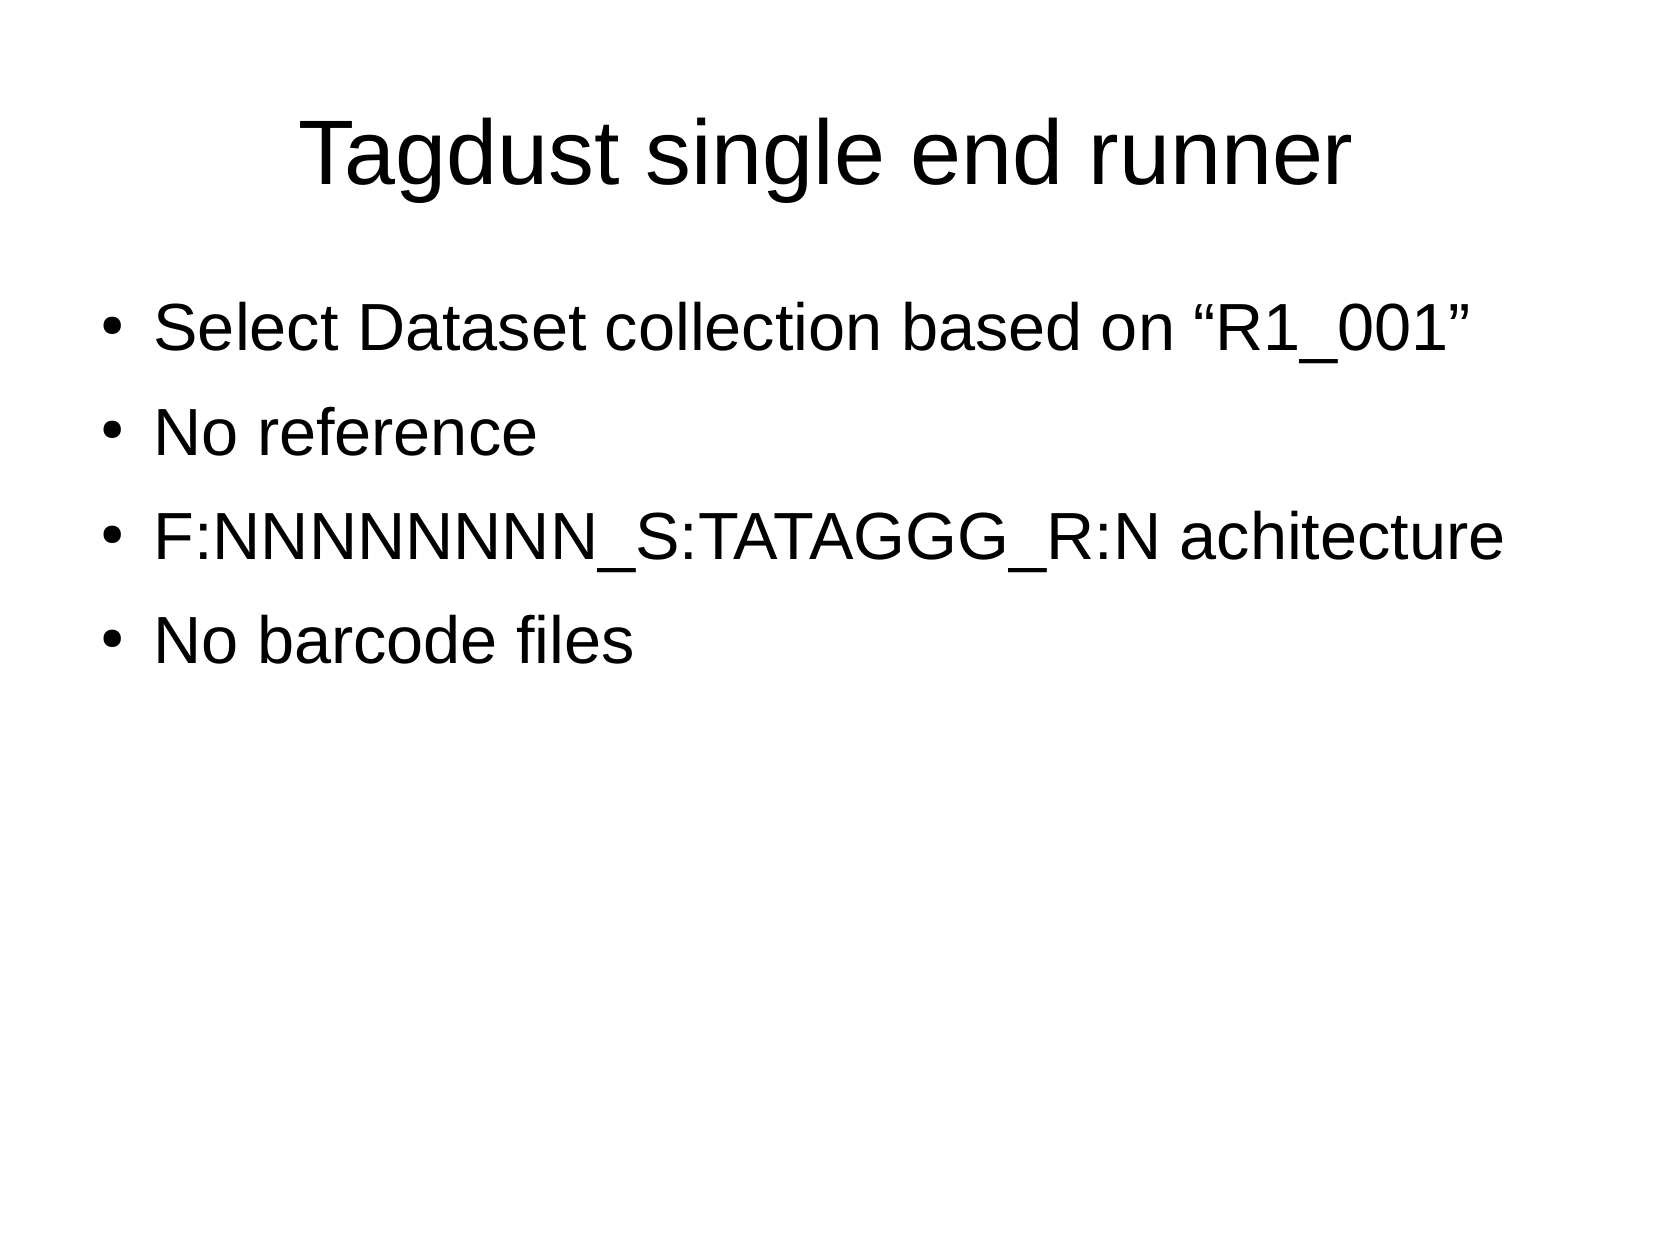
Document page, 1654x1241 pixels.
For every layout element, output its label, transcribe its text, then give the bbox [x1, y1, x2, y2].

list Select Dataset collection based on “R1_001” No reference F:NNNNNNNN_S:TATAGGG_R:N achitecture No barcode files [82, 290, 1571, 1010]
title Tagdust single end runner [82, 49, 1571, 257]
